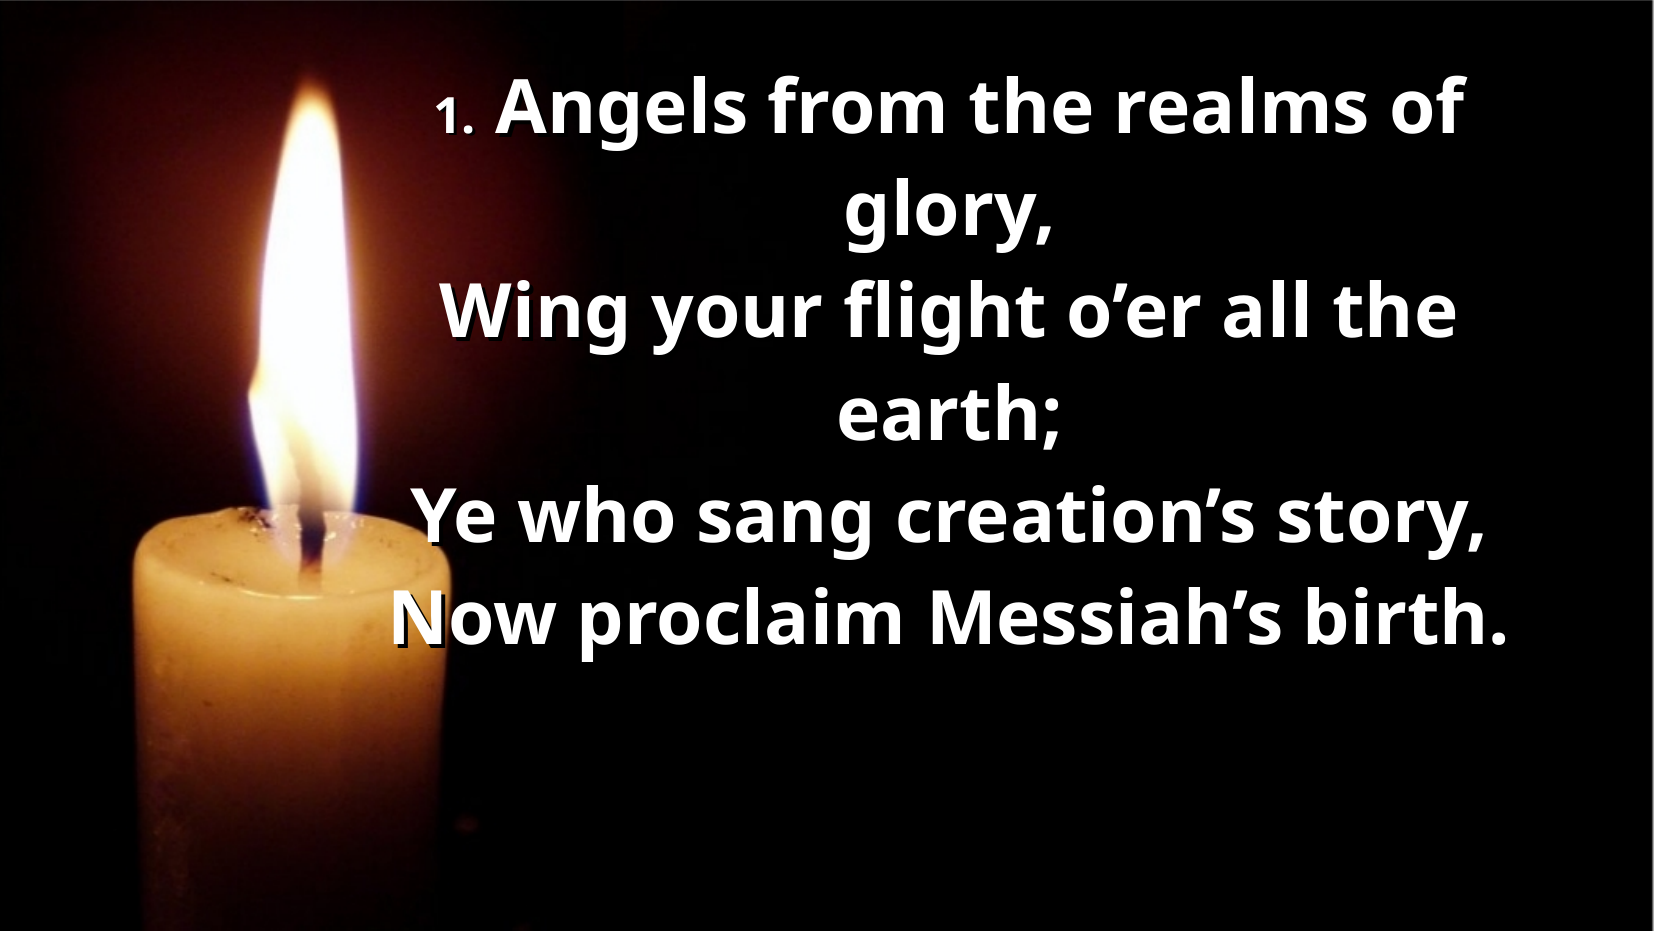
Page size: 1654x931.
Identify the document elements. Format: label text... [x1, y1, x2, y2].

picture [0, 0, 1654, 931]
text_box 1. Angels from the realms of glory, Wing your flight o’er all the earth; Ye who sang creation’s story, Now proclaim Messiah’s birth. [330, 45, 1570, 460]
